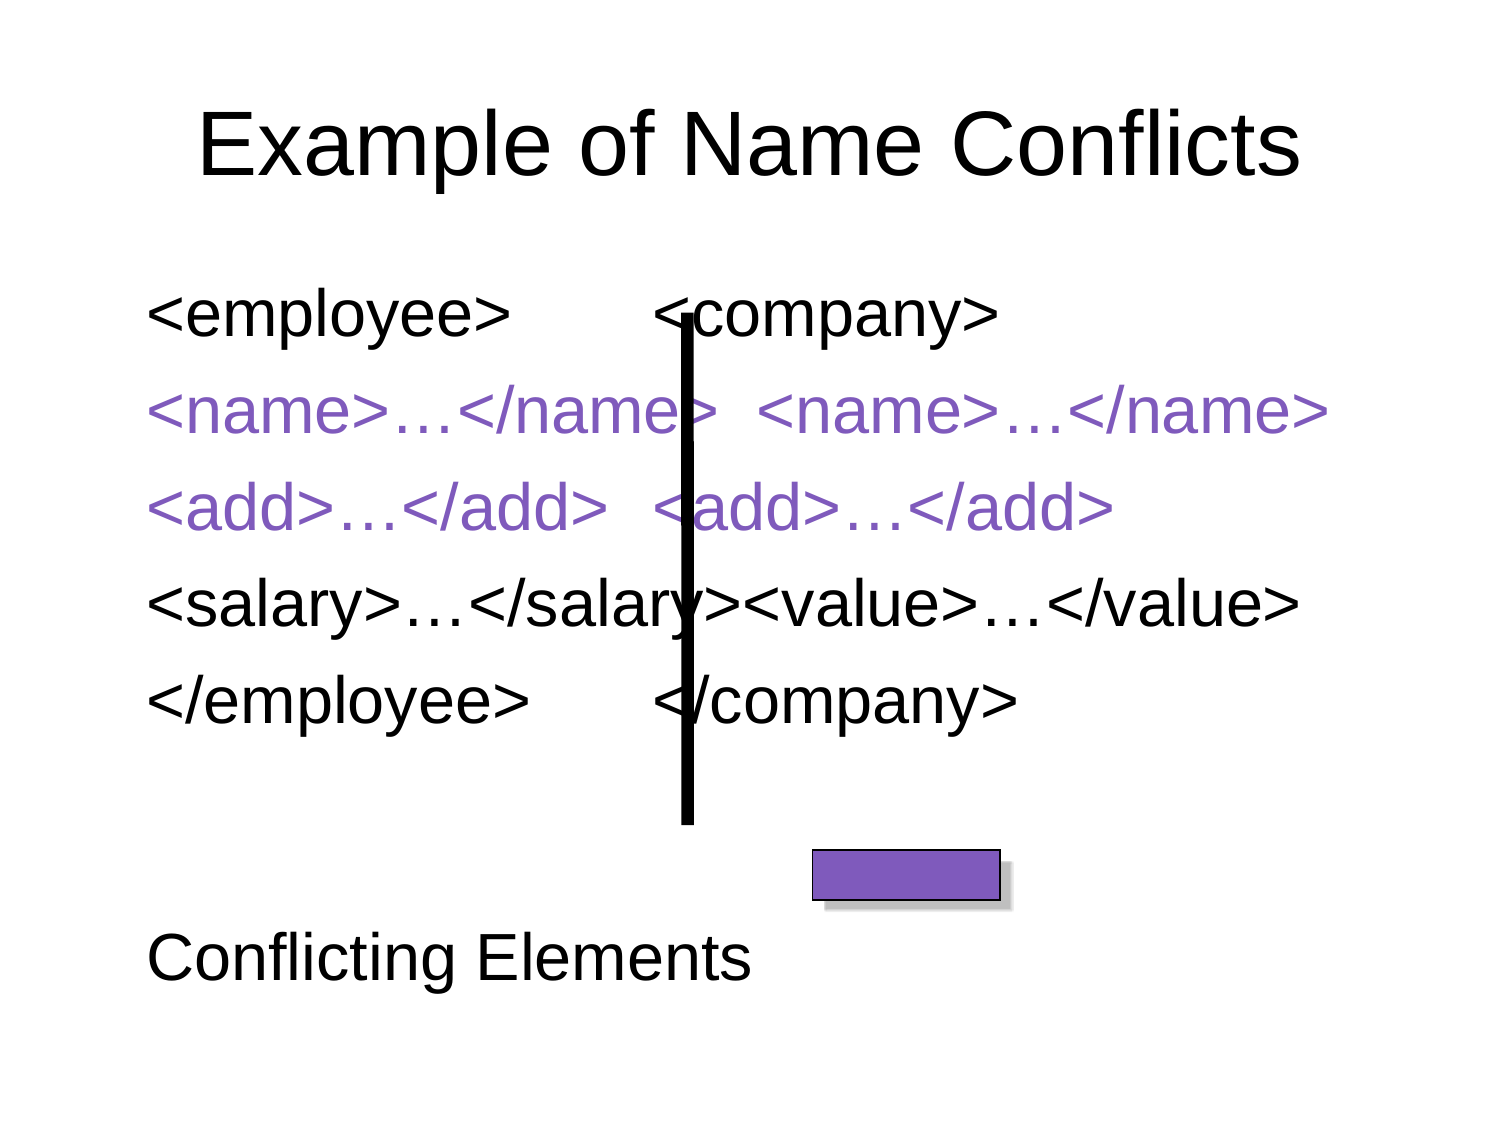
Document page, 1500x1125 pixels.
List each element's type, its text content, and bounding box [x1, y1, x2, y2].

title Example of Name Conflicts [75, 45, 1426, 233]
text_box [812, 850, 1000, 900]
list <employee> <company> <name>…</name> <name>…</name> <add>…</add> <add>…</add> <salary>…</salary><value>…</value> </employee> </company> Conflicting Elements [75, 262, 1426, 1005]
